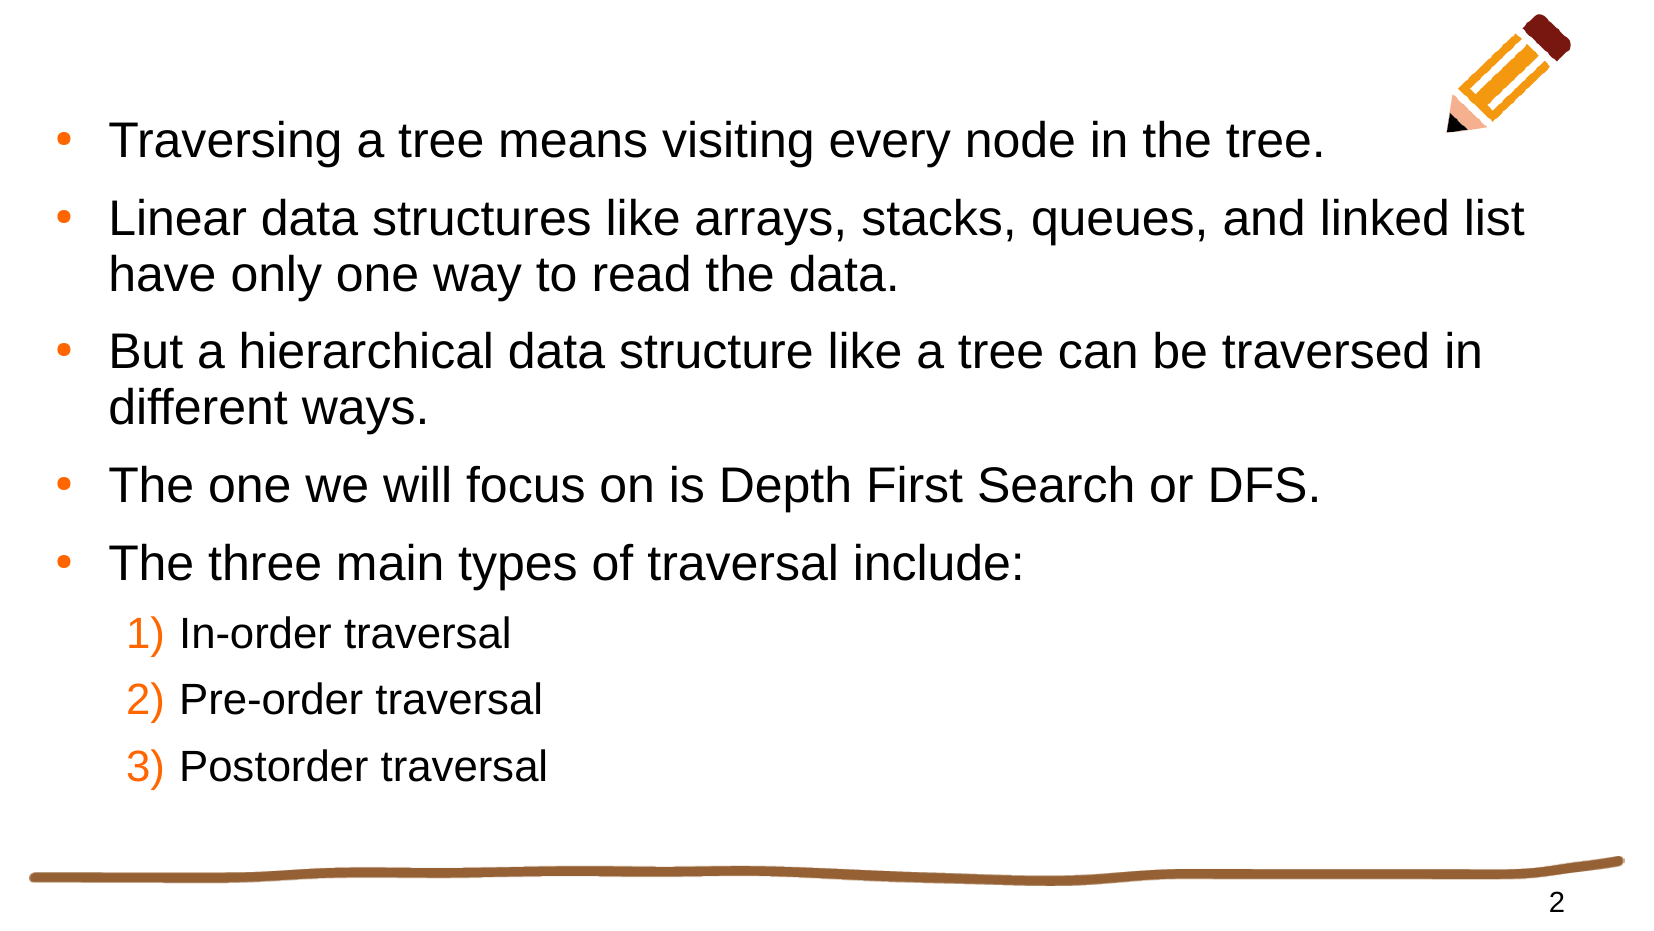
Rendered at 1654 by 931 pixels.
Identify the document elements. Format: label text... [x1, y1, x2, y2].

picture [1446, 14, 1571, 133]
picture [29, 856, 1625, 886]
list Traversing a tree means visiting every node in the tree. Linear data structures like arrays, stacks, queues, and linked list have only one way to read the data. But a hierarchical data structure like a tree can be traversed in different ways. The one we will focus on is Depth First Search or DFS. The three main types of traversal include: In-order traversal Pre-order traversal Postorder traversal [37, 112, 1538, 857]
